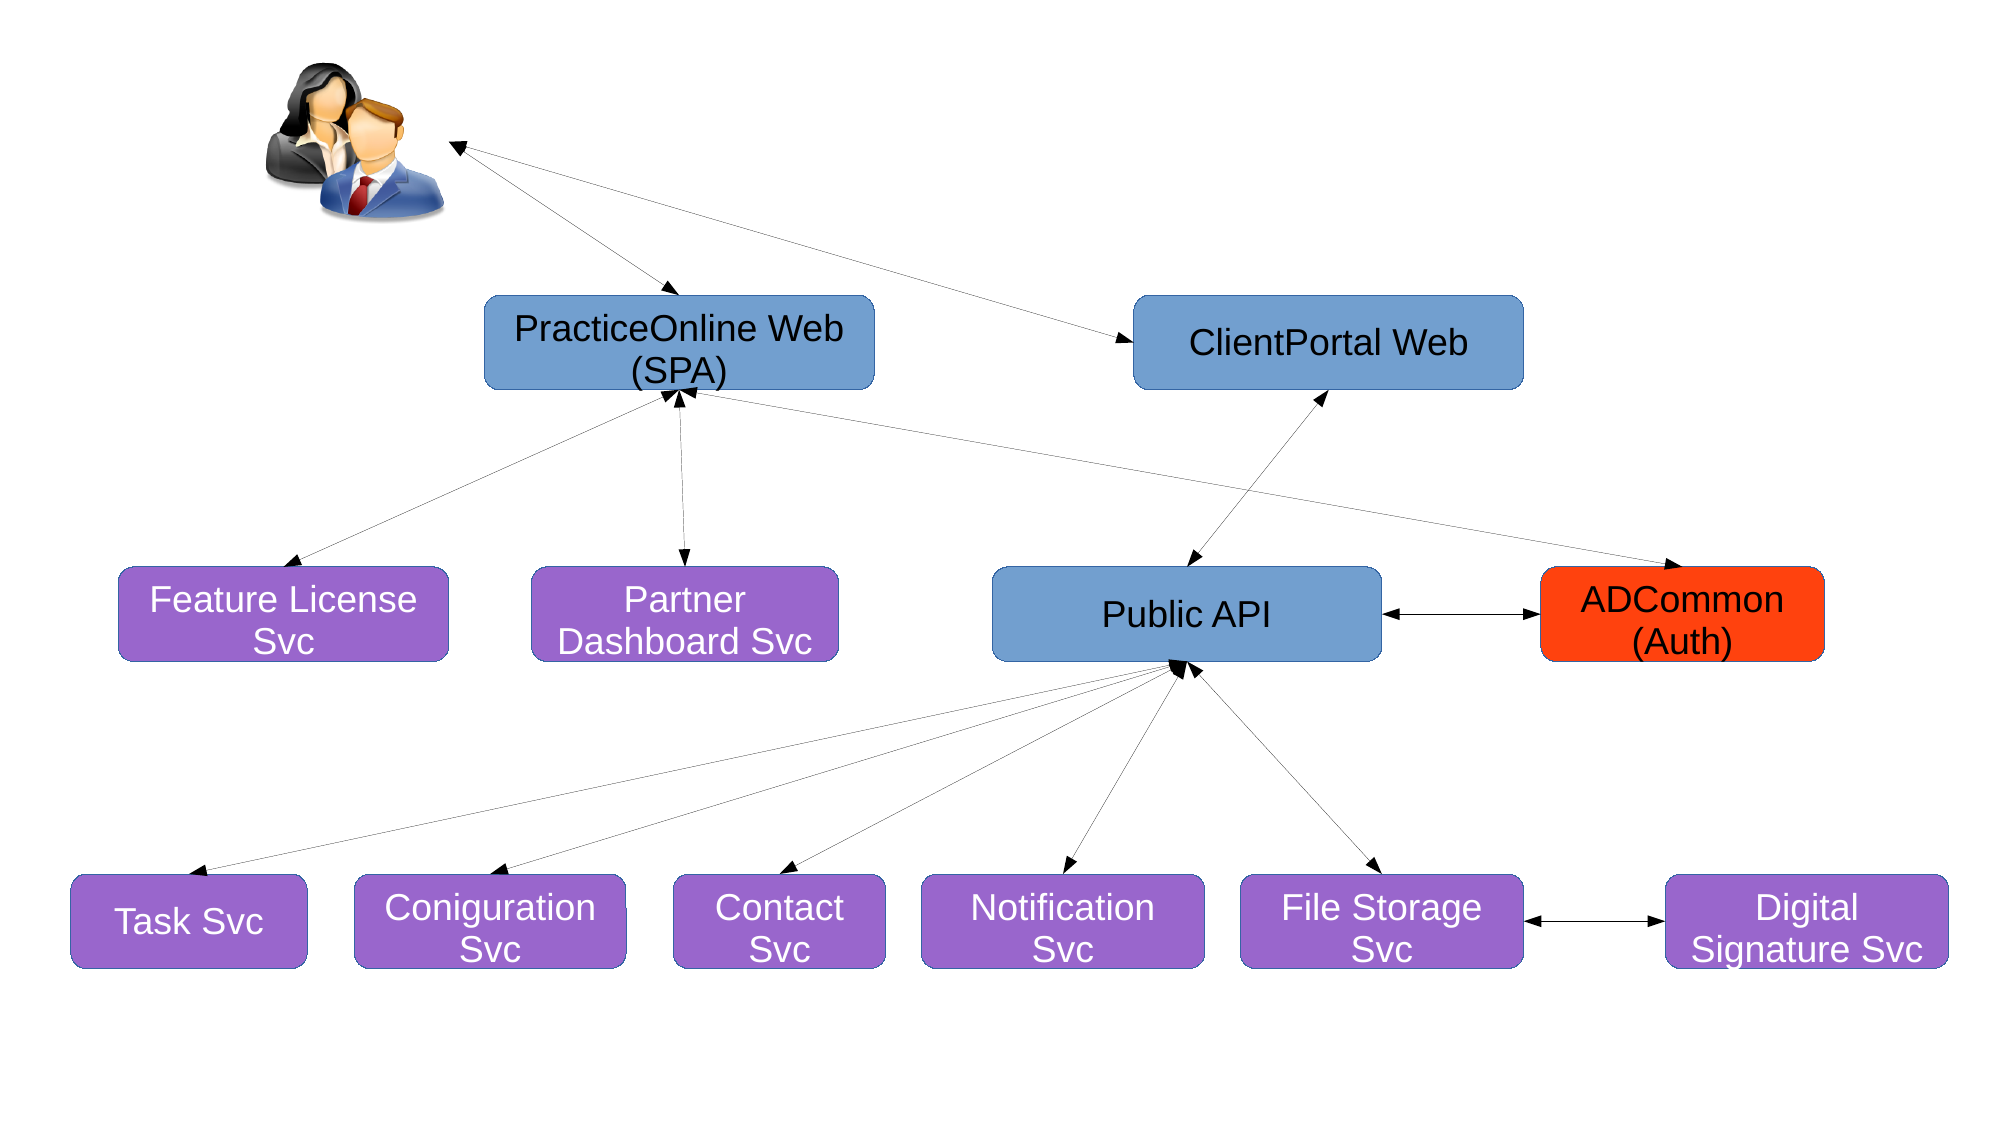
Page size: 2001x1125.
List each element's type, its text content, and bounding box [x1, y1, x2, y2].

text_box Task Svc [70, 874, 308, 969]
text_box Notification Svc [921, 874, 1205, 969]
text_box Digital Signature Svc [1665, 874, 1949, 969]
text_box Public API [992, 566, 1382, 662]
text_box ClientPortal Web [1133, 295, 1524, 390]
text_box File Storage Svc [1240, 874, 1524, 969]
text_box PracticeOnline Web (SPA) [484, 295, 875, 390]
text_box Feature License Svc [118, 566, 449, 662]
text_box Coniguration Svc [354, 874, 627, 969]
text_box ADCommon (Auth) [1540, 566, 1825, 662]
picture [259, 59, 449, 225]
text_box Contact Svc [673, 874, 886, 969]
text_box Partner Dashboard Svc [531, 566, 839, 662]
